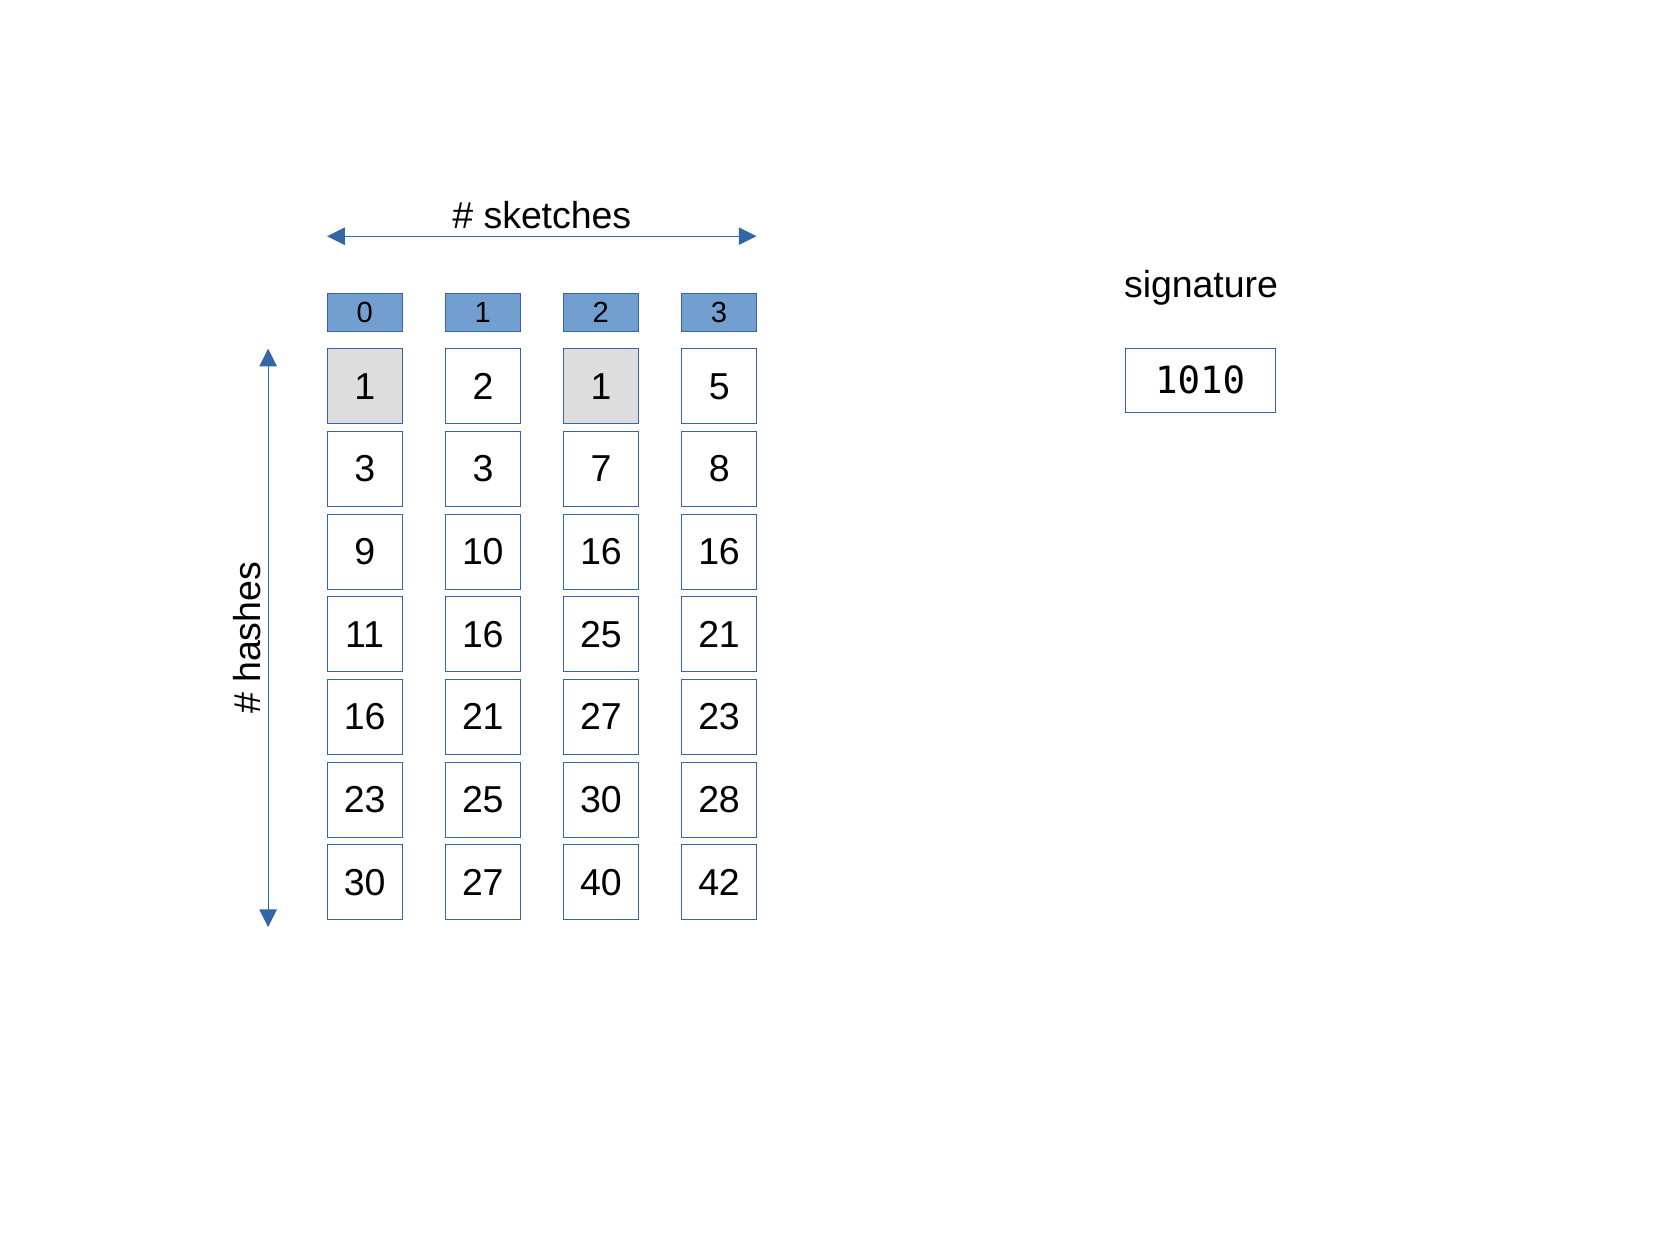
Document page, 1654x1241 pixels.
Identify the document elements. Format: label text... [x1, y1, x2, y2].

text_box 30 [563, 762, 639, 838]
text_box 23 [327, 762, 403, 838]
text_box 2 [445, 348, 521, 424]
text_box 27 [563, 679, 639, 755]
text_box 5 [681, 348, 757, 424]
text_box 21 [445, 679, 521, 755]
text_box 25 [445, 762, 521, 838]
text_box 3 [681, 293, 757, 332]
text_box 0 [327, 293, 403, 332]
text_box 40 [563, 844, 639, 920]
text_box 3 [445, 431, 521, 507]
text_box 7 [563, 431, 639, 507]
text_box 1 [563, 348, 639, 424]
text_box signature [1032, 246, 1370, 322]
text_box 28 [681, 762, 757, 838]
text_box 25 [563, 596, 639, 672]
text_box 9 [327, 514, 403, 590]
text_box 1 [445, 293, 521, 332]
text_box 16 [563, 514, 639, 590]
text_box 16 [327, 679, 403, 755]
text_box 10 [445, 514, 521, 590]
text_box 27 [445, 844, 521, 920]
text_box 2 [563, 293, 639, 332]
text_box 23 [681, 679, 757, 755]
text_box 21 [681, 596, 757, 672]
text_box 1 [327, 348, 403, 424]
text_box 30 [327, 844, 403, 920]
text_box 42 [681, 844, 757, 920]
text_box 1010 [1125, 348, 1276, 413]
text_box 11 [327, 596, 403, 672]
text_box 8 [681, 431, 757, 507]
text_box 3 [327, 431, 403, 507]
text_box 16 [445, 596, 521, 672]
text_box 16 [681, 514, 757, 590]
